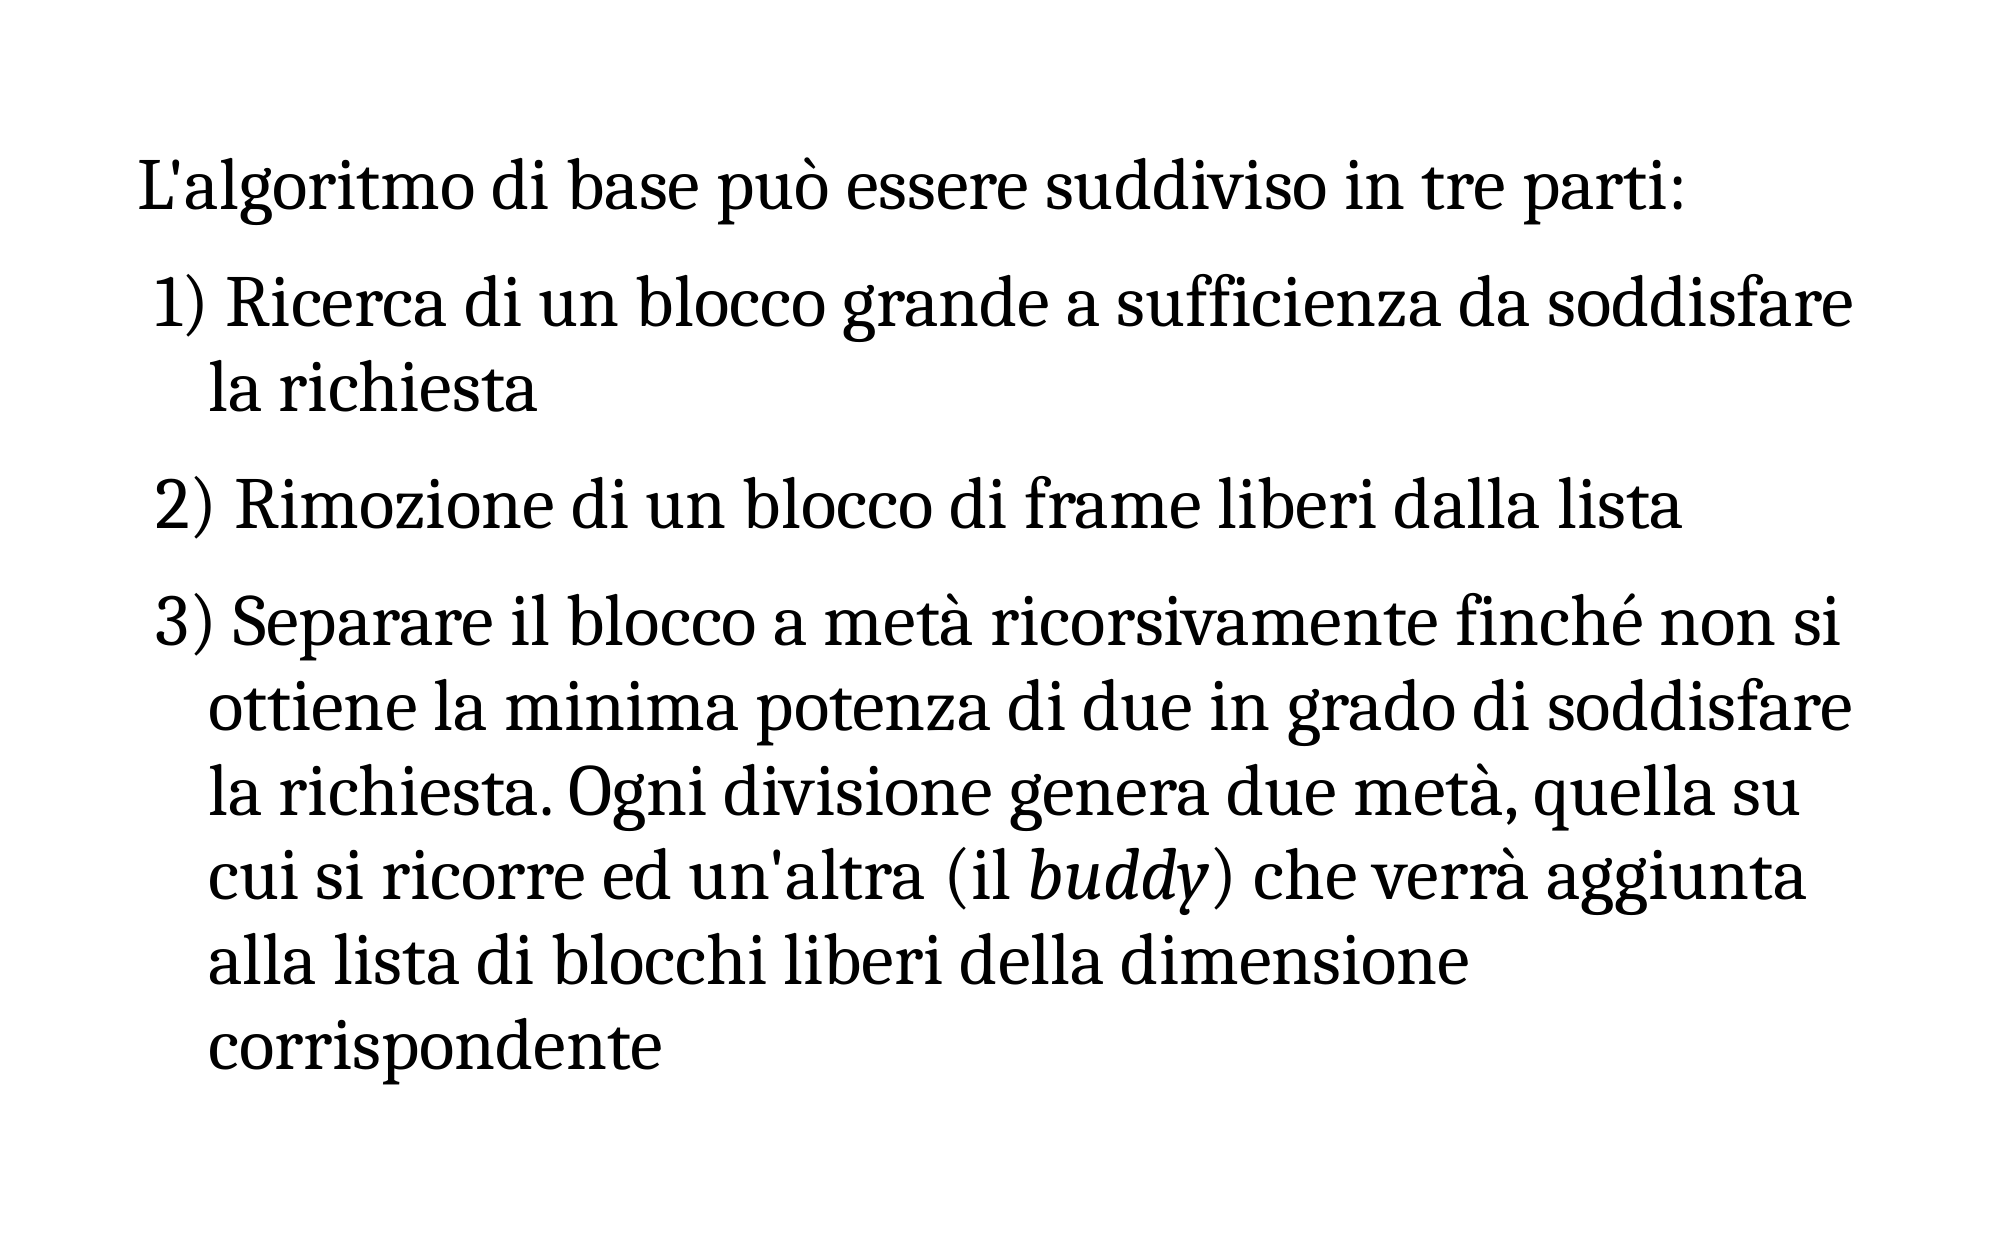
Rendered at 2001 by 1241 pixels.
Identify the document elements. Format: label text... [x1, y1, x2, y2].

list L'algoritmo di base può essere suddiviso in tre parti: Ricerca di un blocco grande a sufficienza da soddisfare la richiesta Rimozione di un blocco di frame liberi dalla lista Separare il blocco a metà ricorsivamente finché non si ottiene la minima potenza di due in grado di soddisfare la richiesta. Ogni divisione genera due metà, quella su cui si ricorre ed un'altra (il buddy) che verrà aggiunta alla lista di blocchi liberi della dimensione corrispondente [137, 142, 1863, 1241]
